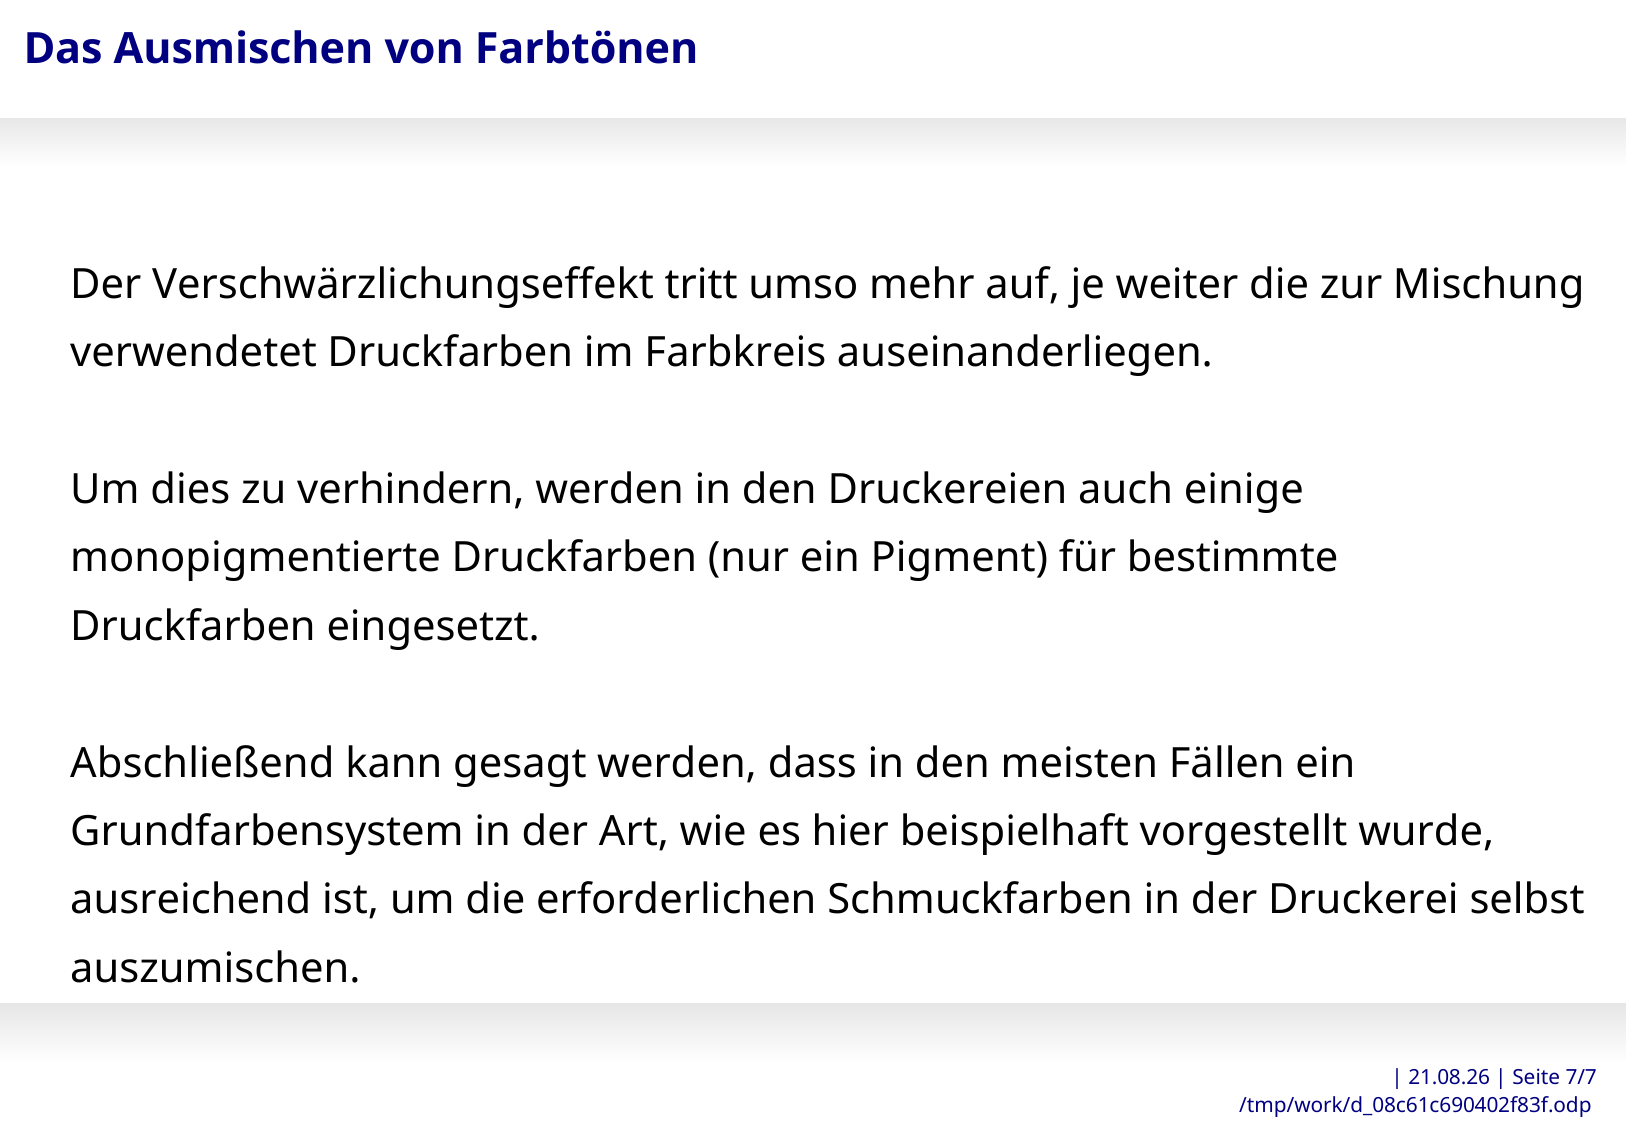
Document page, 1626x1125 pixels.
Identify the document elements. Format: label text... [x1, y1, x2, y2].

list Der Verschwärzlichungseffekt tritt umso mehr auf, je weiter die zur Mischung verwendetet Druckfarben im Farbkreis auseinanderliegen. Um dies zu verhindern, werden in den Druckereien auch einige monopigmentierte Druckfarben (nur ein Pigment) für bestimmte Druckfarben eingesetzt. Abschließend kann gesagt werden, dass in den meisten Fällen ein Grundfarbensystem in der Art, wie es hier beispielhaft vorgestellt wurde, ausreichend ist, um die erforderlichen Schmuckfarben in der Druckerei selbst auszumischen. [23, 242, 1588, 989]
title Das Ausmischen von Farbtönen [23, 5, 1600, 154]
